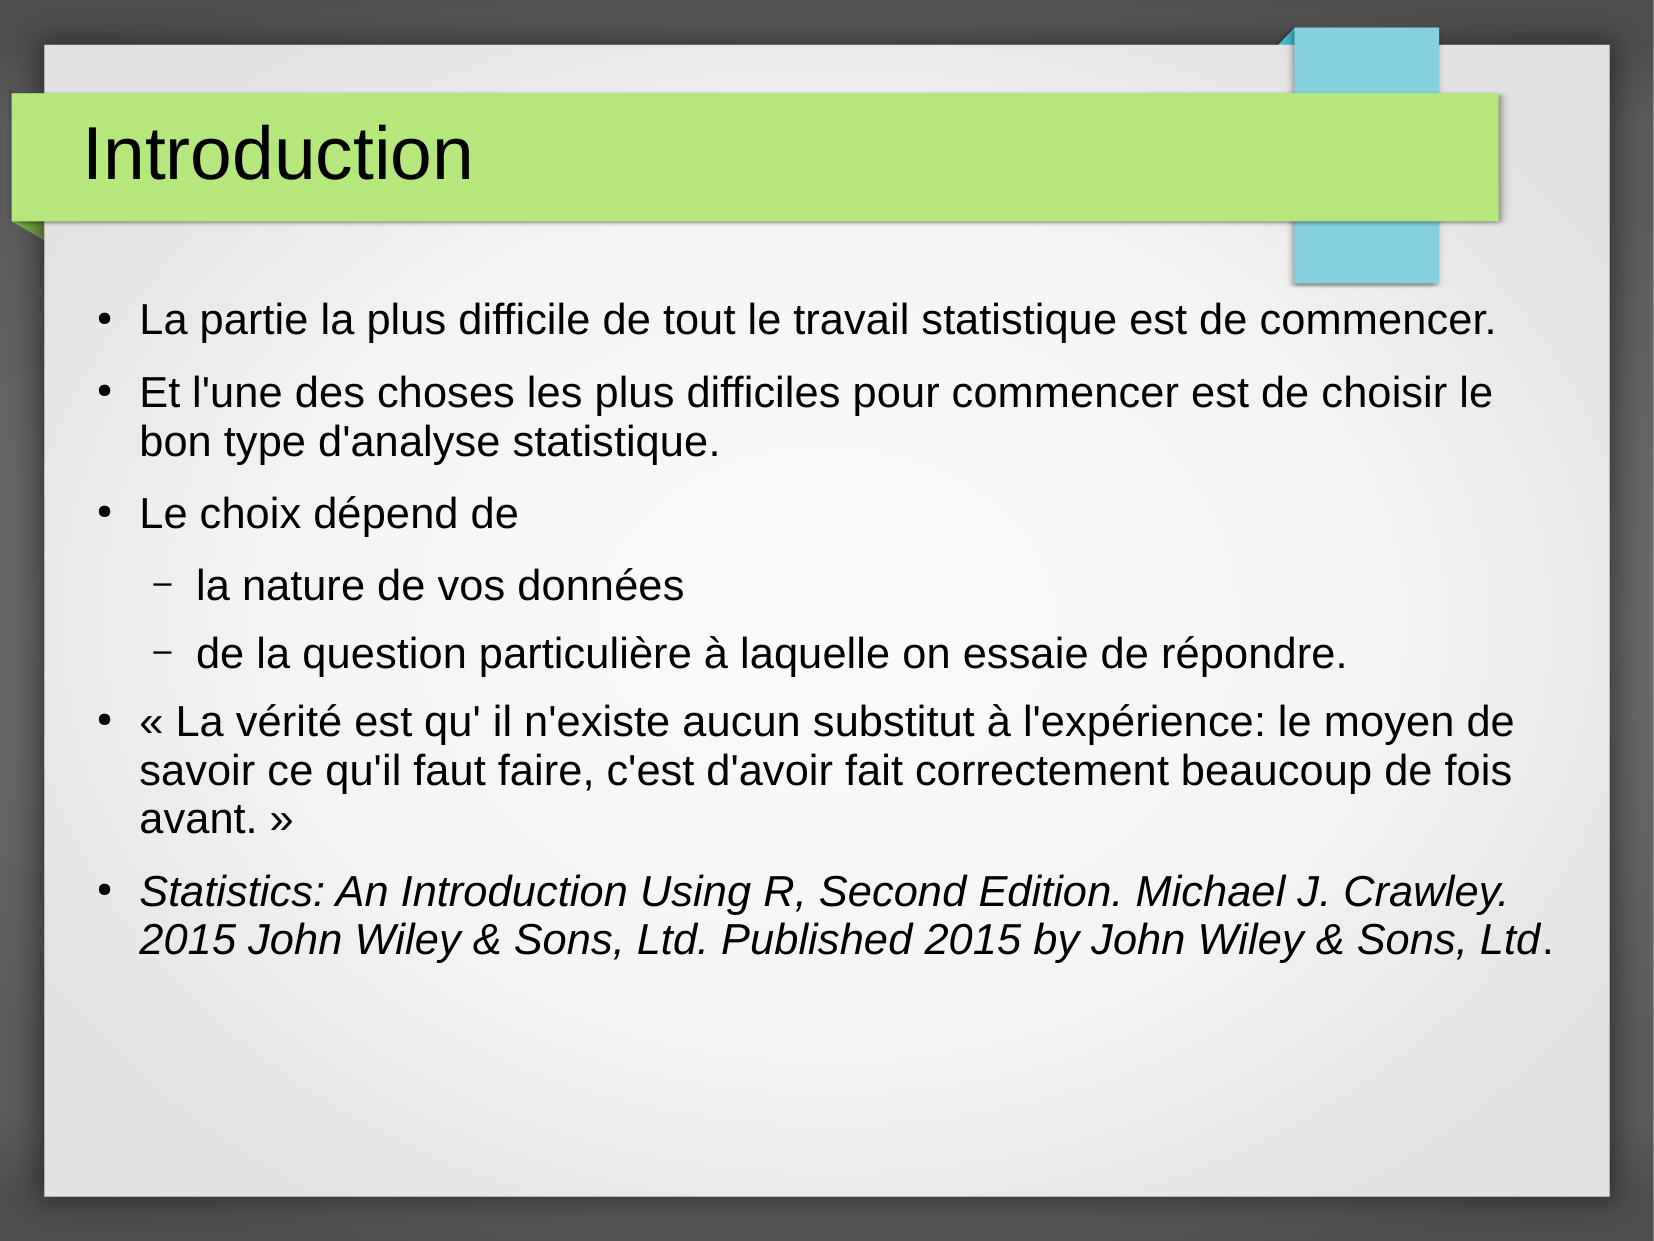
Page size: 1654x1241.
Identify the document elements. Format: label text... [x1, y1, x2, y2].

title Introduction [82, 94, 1264, 213]
picture [0, 0, 1654, 1241]
list La partie la plus difficile de tout le travail statistique est de commencer. Et l'une des choses les plus difficiles pour commencer est de choisir le bon type d'analyse statistique. Le choix dépend de la nature de vos données de la question particulière à laquelle on essaie de répondre. « La vérité est qu' il n'existe aucun substitut à l'expérience: le moyen de savoir ce qu'il faut faire, c'est d'avoir fait correctement beaucoup de fois avant. » Statistics: An Introduction Using R, Second Edition. Michael J. Crawley. 2015 John Wiley & Sons, Ltd. Published 2015 by John Wiley & Sons, Ltd. [82, 295, 1571, 1015]
